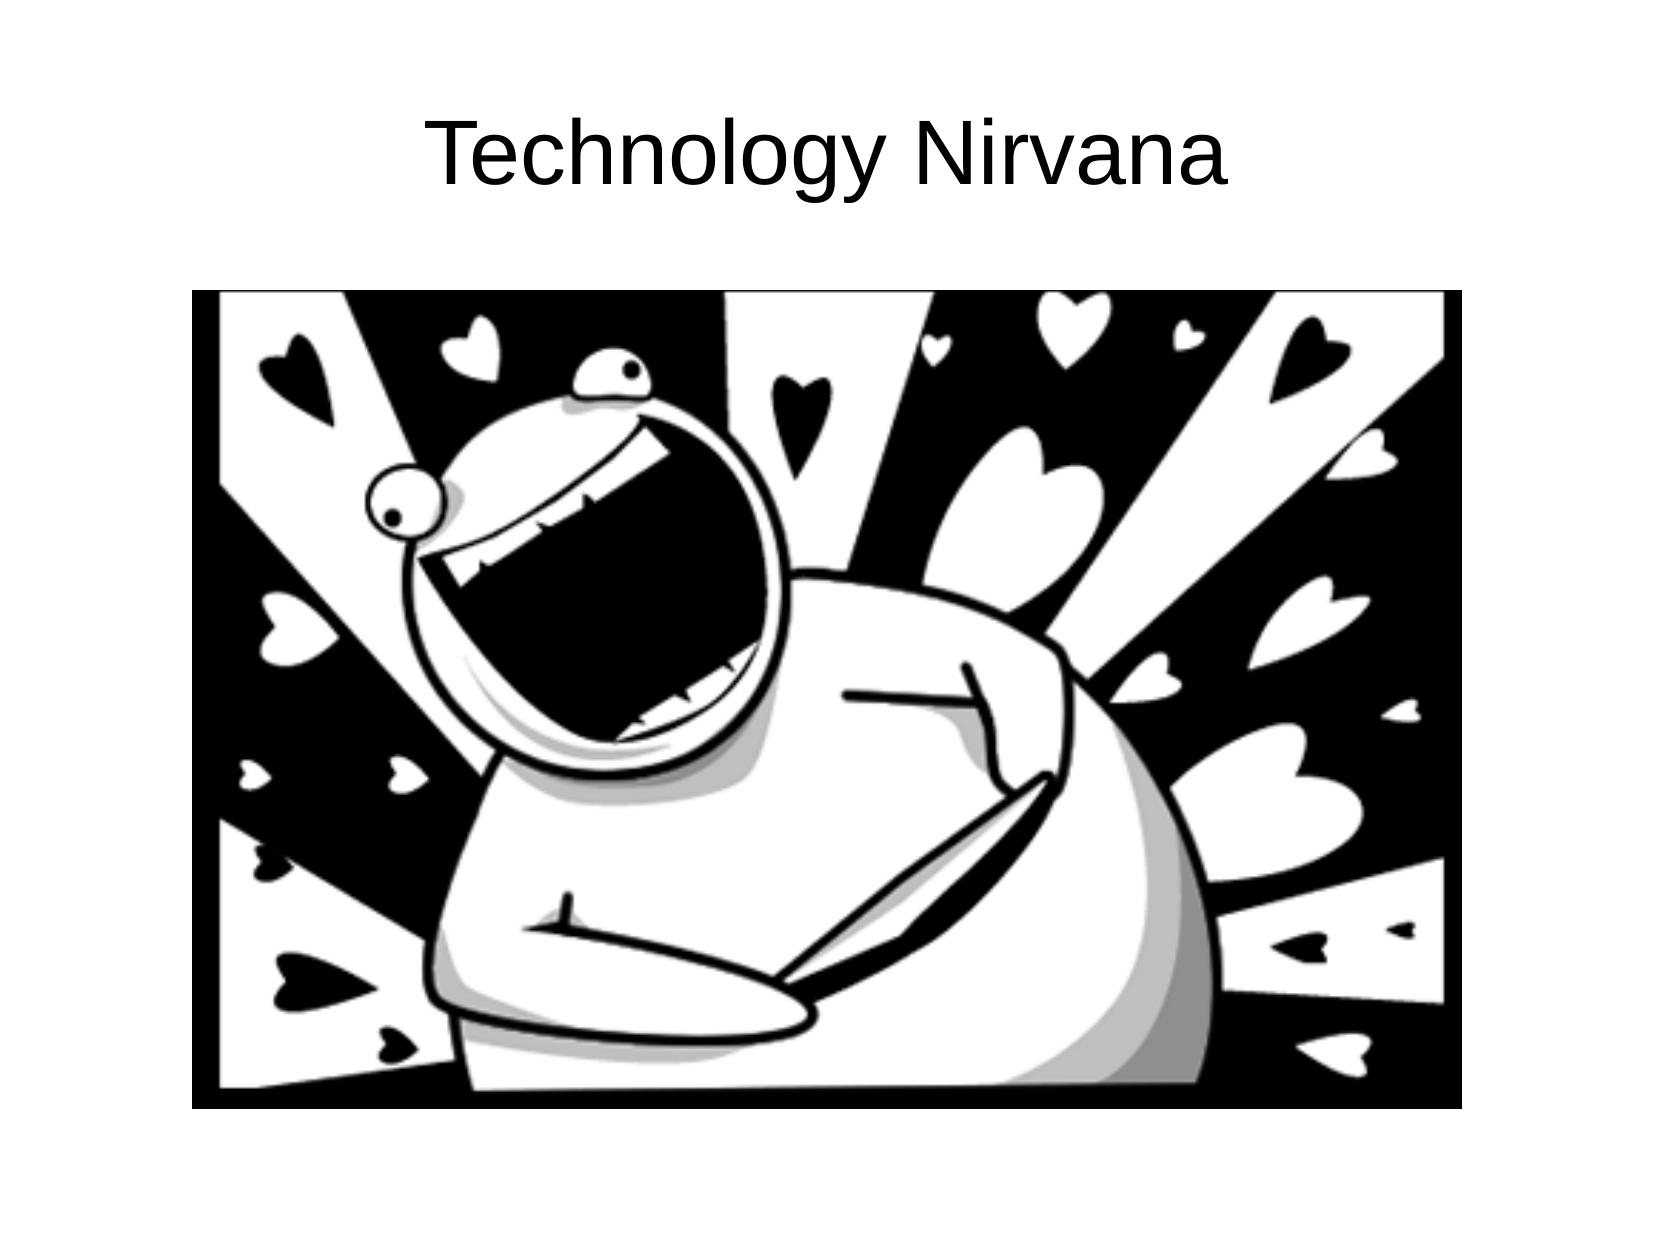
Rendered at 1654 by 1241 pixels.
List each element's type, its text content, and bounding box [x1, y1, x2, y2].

picture [192, 290, 1462, 1109]
title Technology Nirvana [82, 49, 1571, 257]
